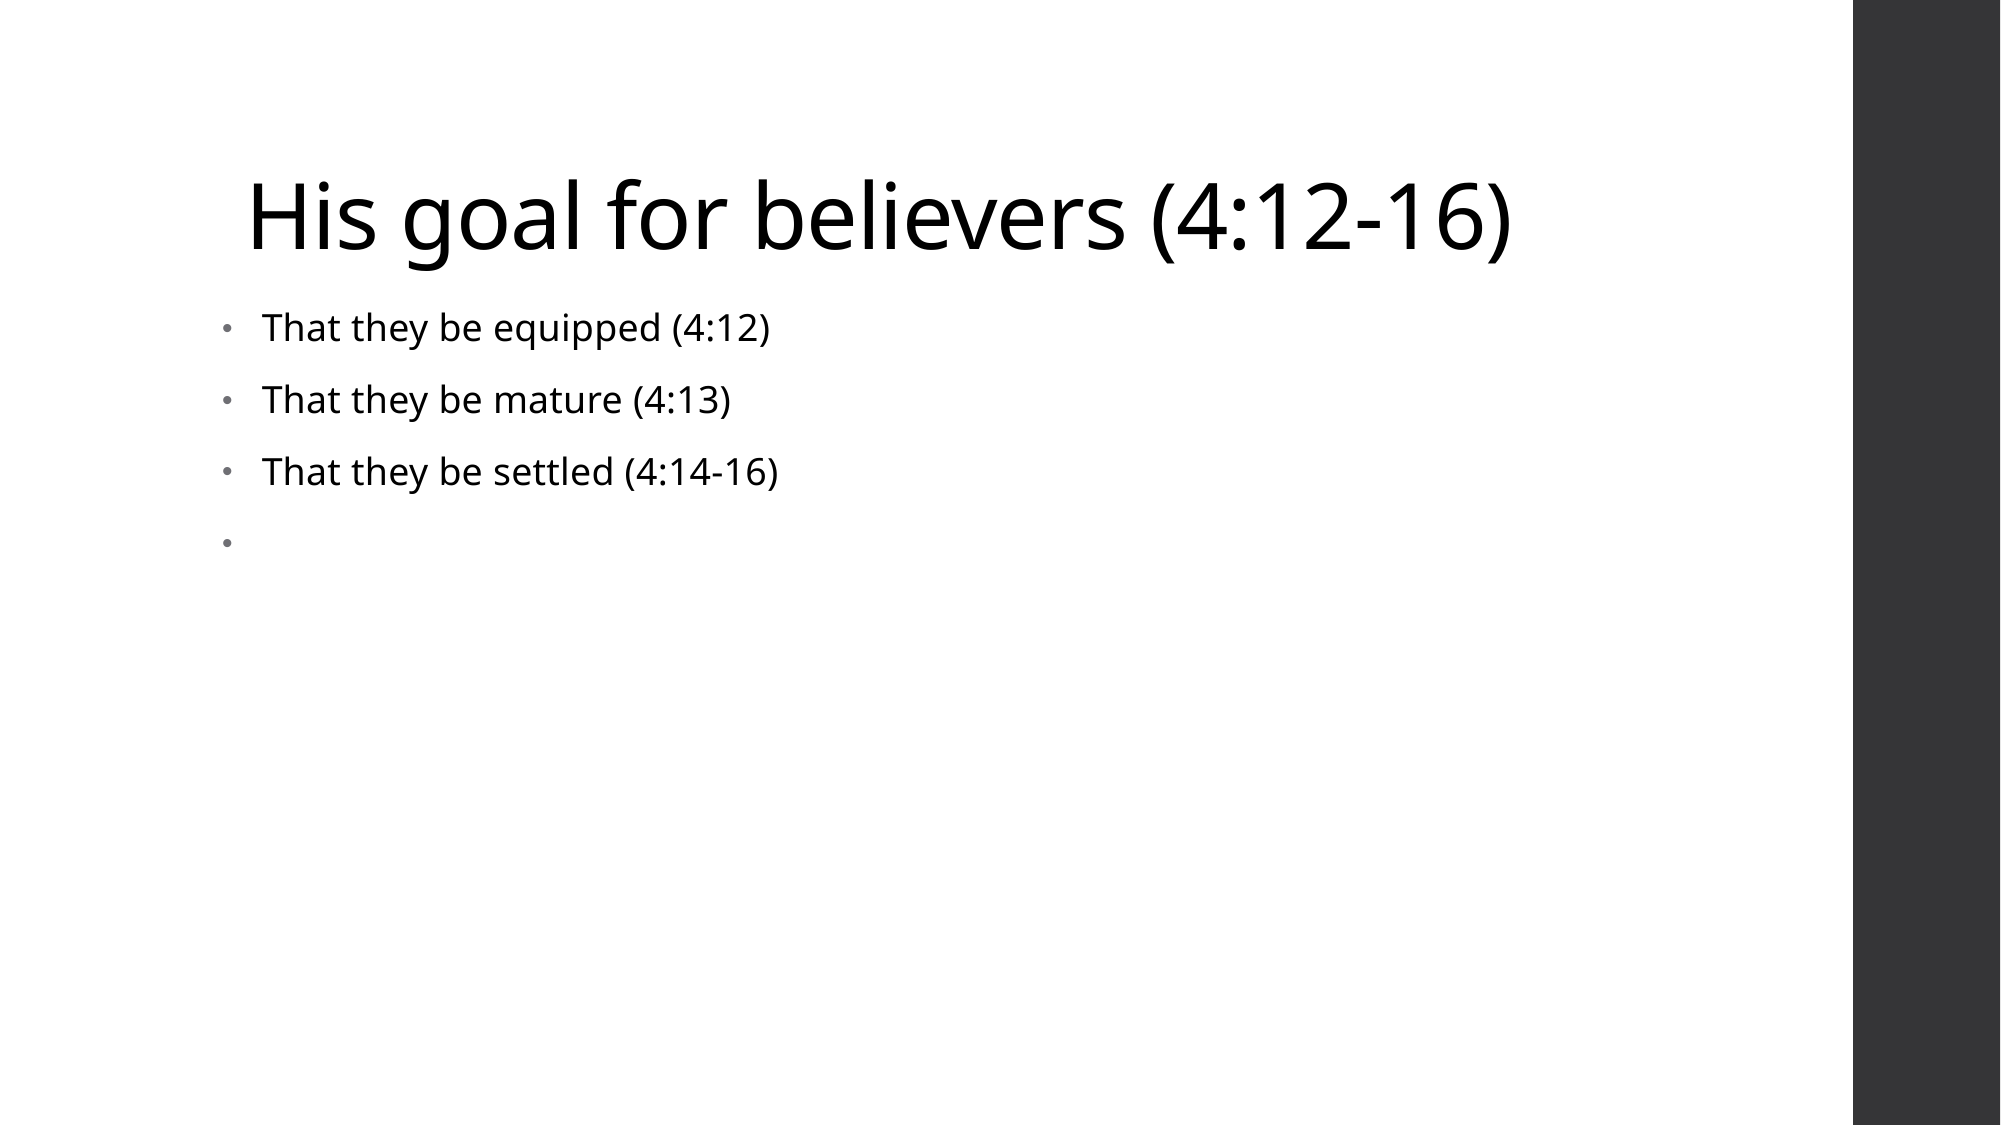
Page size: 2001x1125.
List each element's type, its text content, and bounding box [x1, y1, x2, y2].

list That they be equipped (4:12) That they be mature (4:13) That they be settled (4:14-16) [206, 299, 1617, 1014]
title His goal for believers (4:12-16) [206, 60, 1797, 278]
